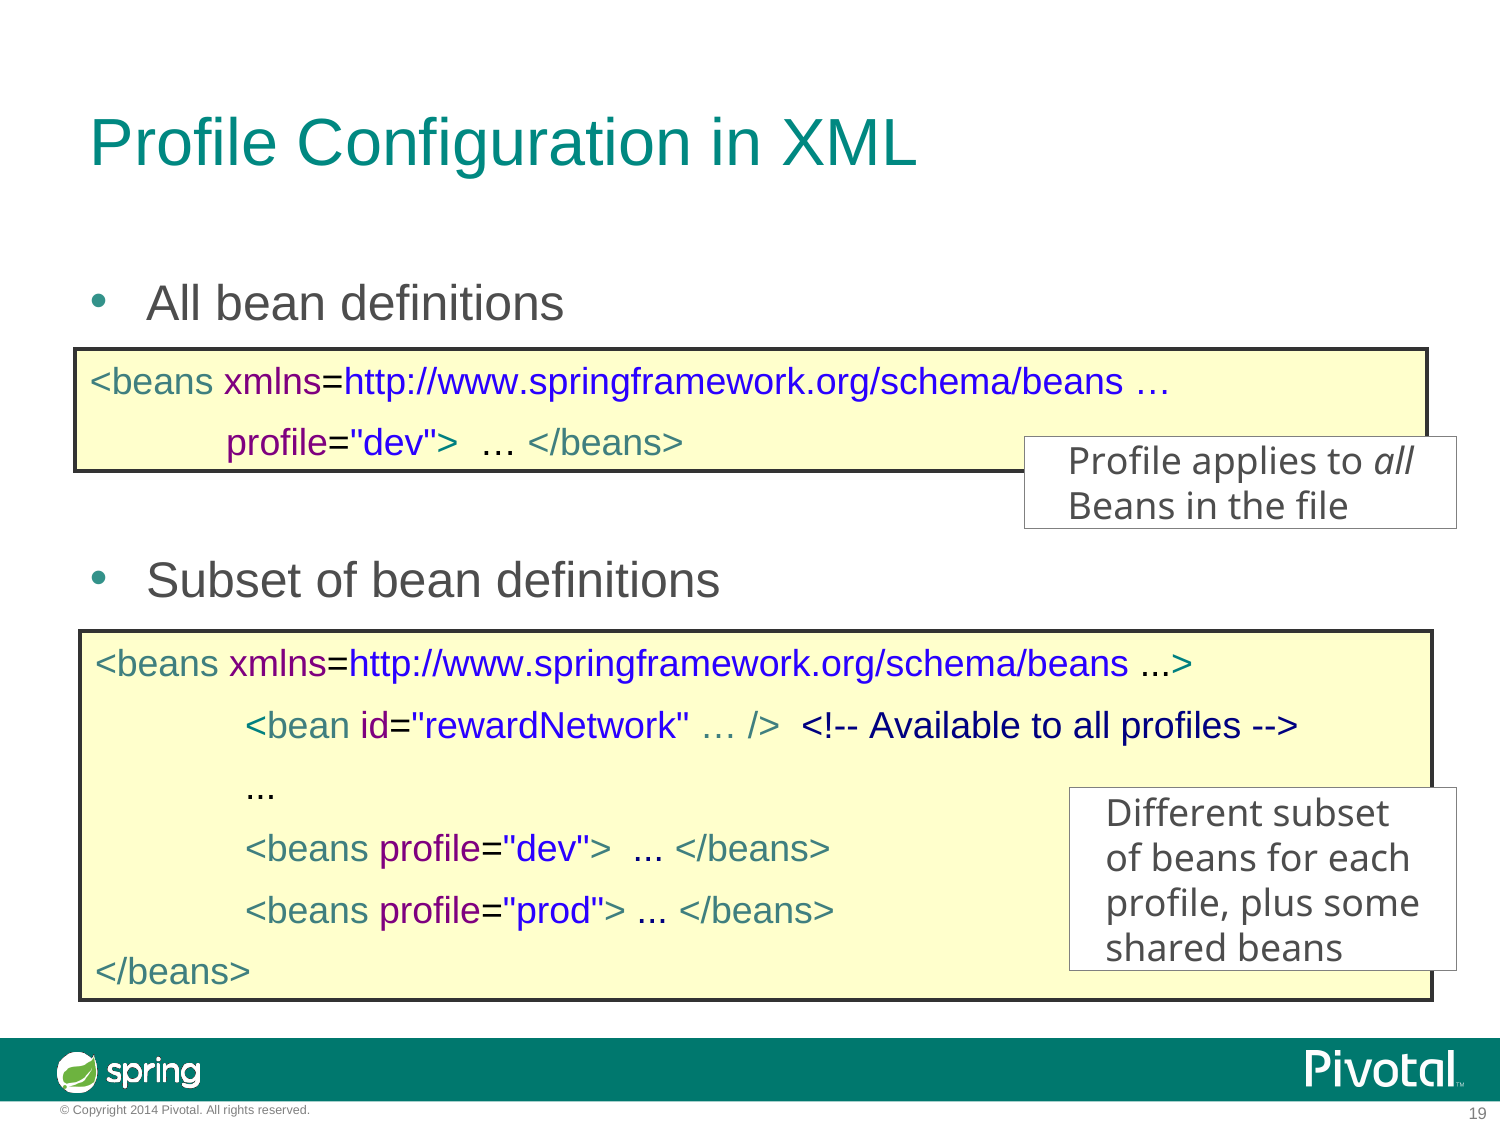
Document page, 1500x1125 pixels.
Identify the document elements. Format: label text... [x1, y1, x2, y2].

picture [1306, 1050, 1464, 1087]
list All bean definitions Subset of bean definitions [75, 472, 1426, 1005]
text_box <beans xmlns=http://www.springframework.org/schema/beans … profile="dev"> … </beans> [74, 348, 1427, 472]
title Profile Configuration in XML [75, 45, 1426, 233]
text_box Profile applies to all Beans in the file [1024, 436, 1457, 529]
text_box Different subset of beans for each profile, plus some shared beans [1069, 787, 1457, 971]
list All bean definitions Subset of bean definitions [75, 262, 1426, 348]
text_box <beans xmlns=http://www.springframework.org/schema/beans ...> <bean id="rewardNetwork" … /> <!-- Available to all profiles --> ... <beans profile="dev"> ... </beans> <beans profile="prod"> ... </beans> </beans> [80, 631, 1433, 1000]
picture [32, 1041, 210, 1103]
